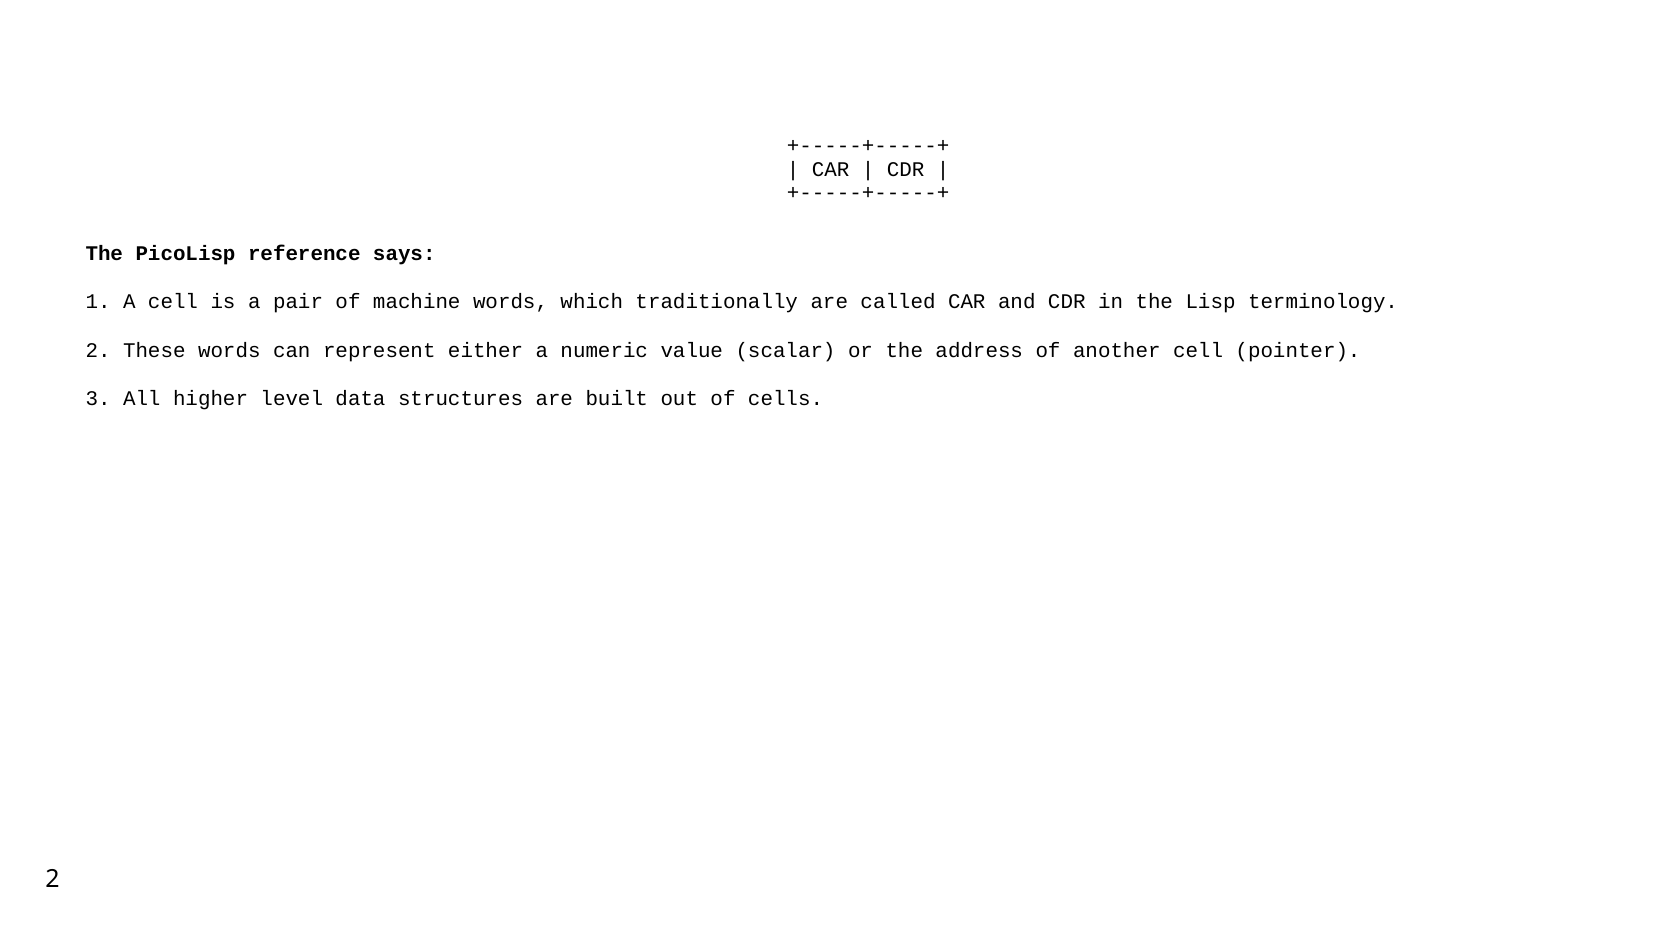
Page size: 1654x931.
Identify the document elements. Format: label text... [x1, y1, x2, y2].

text_box The PicoLisp reference says: 1. A cell is a pair of machine words, which traditionally are called CAR and CDR in the Lisp terminology. 2. These words can represent either a numeric value (scalar) or the address of another cell (pointer). 3. All higher level data structures are built out of cells. [70, 235, 1426, 420]
text_box +-----+-----+ | CAR | CDR | +-----+-----+ [762, 128, 974, 214]
text_box <number> [30, 855, 76, 901]
